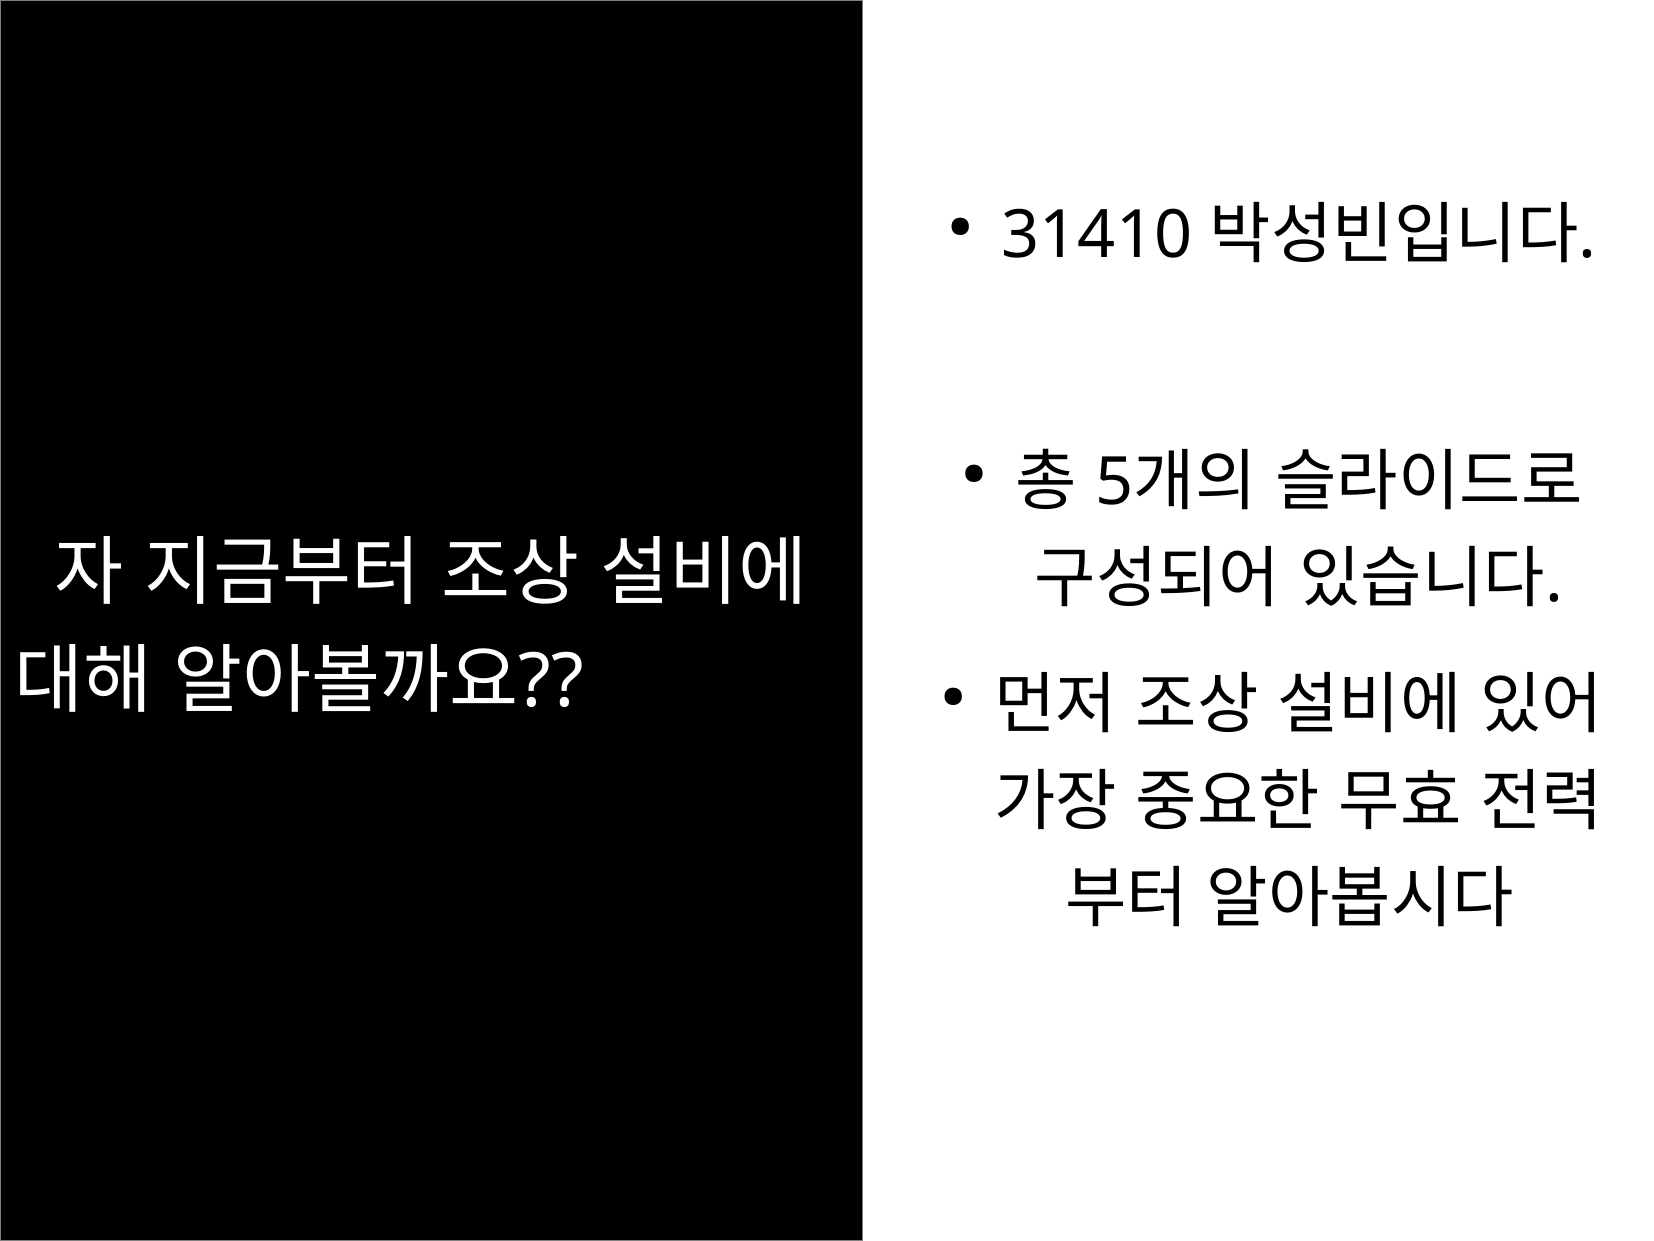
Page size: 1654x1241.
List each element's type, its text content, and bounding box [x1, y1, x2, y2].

list 31410 박성빈입니다. 총 5개의 슬라이드로 구성되어 있습니다. 먼저 조상 설비에 있어 가장 중요한 무효 전력 부터 알아봅시다 [897, 11, 1630, 1109]
text_box 자 지금부터 조상 설비에 대해 알아볼까요?? [0, 0, 863, 1241]
